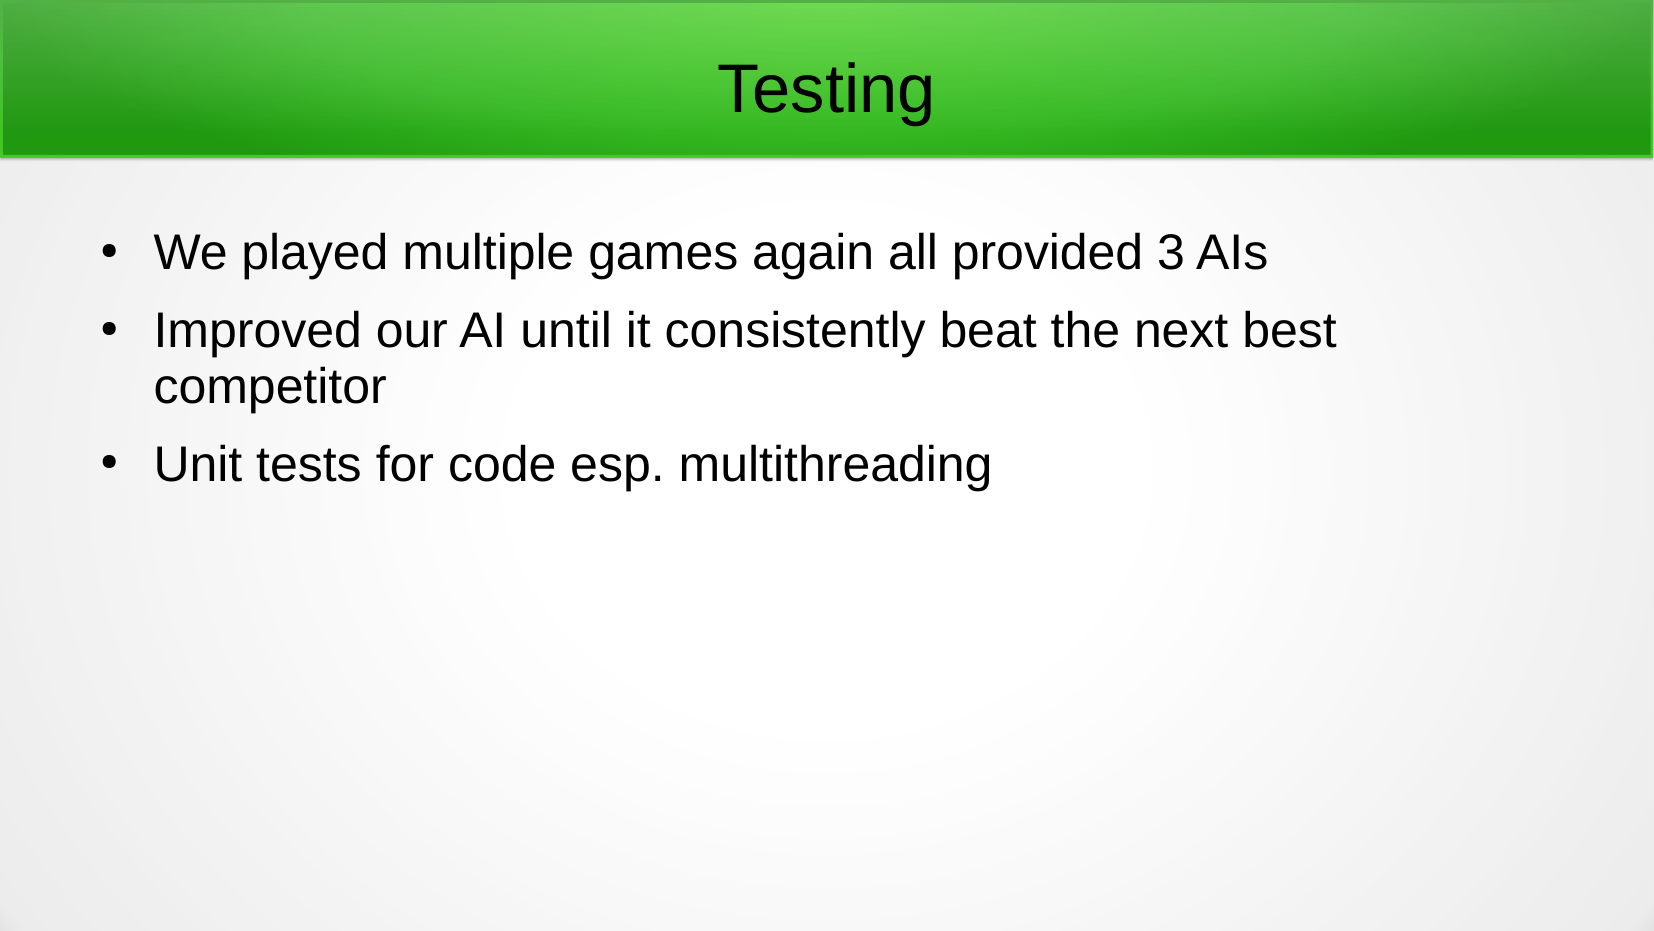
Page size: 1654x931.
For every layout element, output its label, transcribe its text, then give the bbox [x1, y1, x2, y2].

title Testing [82, 35, 1571, 142]
list We played multiple games again all provided 3 AIs Improved our AI until it consistently beat the next best competitor Unit tests for code esp. multithreading [82, 224, 1571, 764]
